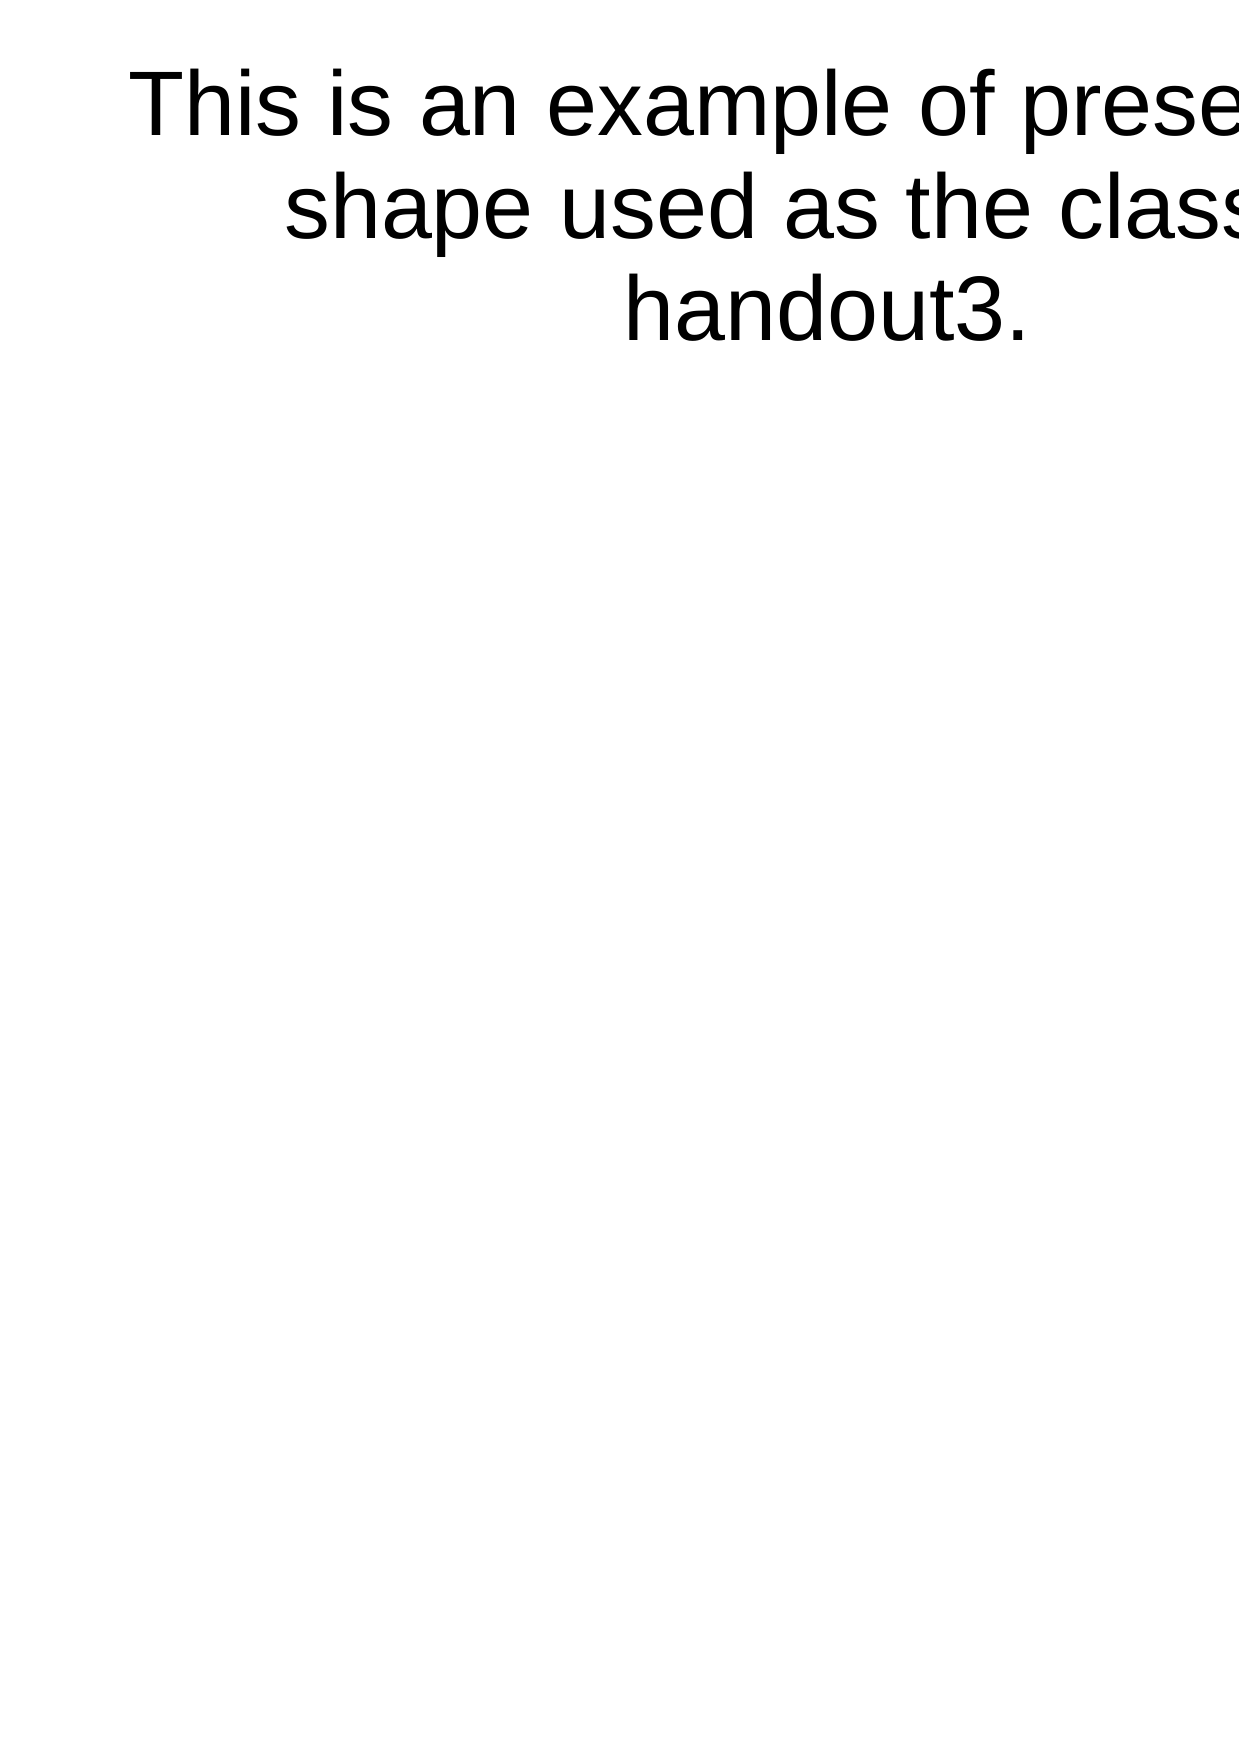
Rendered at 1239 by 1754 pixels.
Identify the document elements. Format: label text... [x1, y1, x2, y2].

title This is an example of presentation shape used as the class of handout3. [121, 102, 1239, 311]
